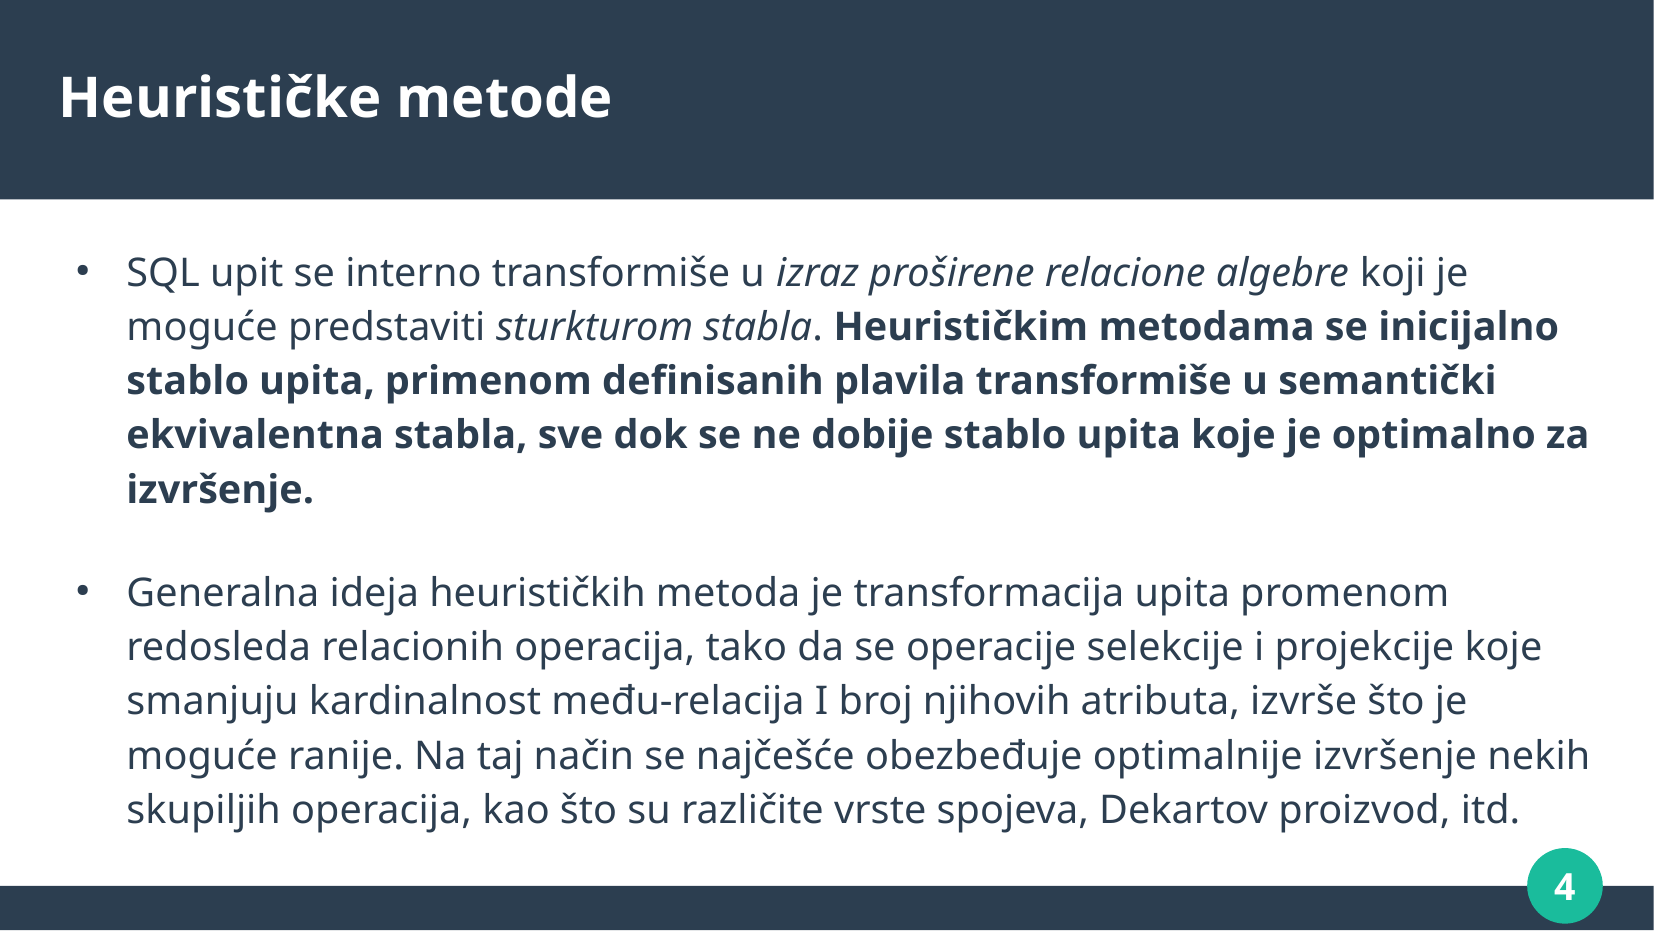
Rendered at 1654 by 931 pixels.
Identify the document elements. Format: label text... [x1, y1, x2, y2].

title Heurističke metode [59, 37, 1595, 155]
list SQL upit se interno transformiše u izraz proširene relacione algebre koji je moguće predstaviti sturkturom stabla. Heurističkim metodama se inicijalno stablo upita, primenom definisanih plavila transformiše u semantički ekvivalentna stabla, sve dok se ne dobije stablo upita koje je optimalno za izvršenje. Generalna ideja heurističkih metoda je transformacija upita promenom redosleda relacionih operacija, tako da se operacije selekcije i projekcije koje smanjuju kardinalnost među-relacija I broj njihovih atributa, izvrše što je moguće ranije. Na taj način se najčešće obezbeđuje optimalnije izvršenje nekih skupiljih operacija, kao što su različite vrste spojeva, Dekartov proizvod, itd. [59, 243, 1595, 864]
